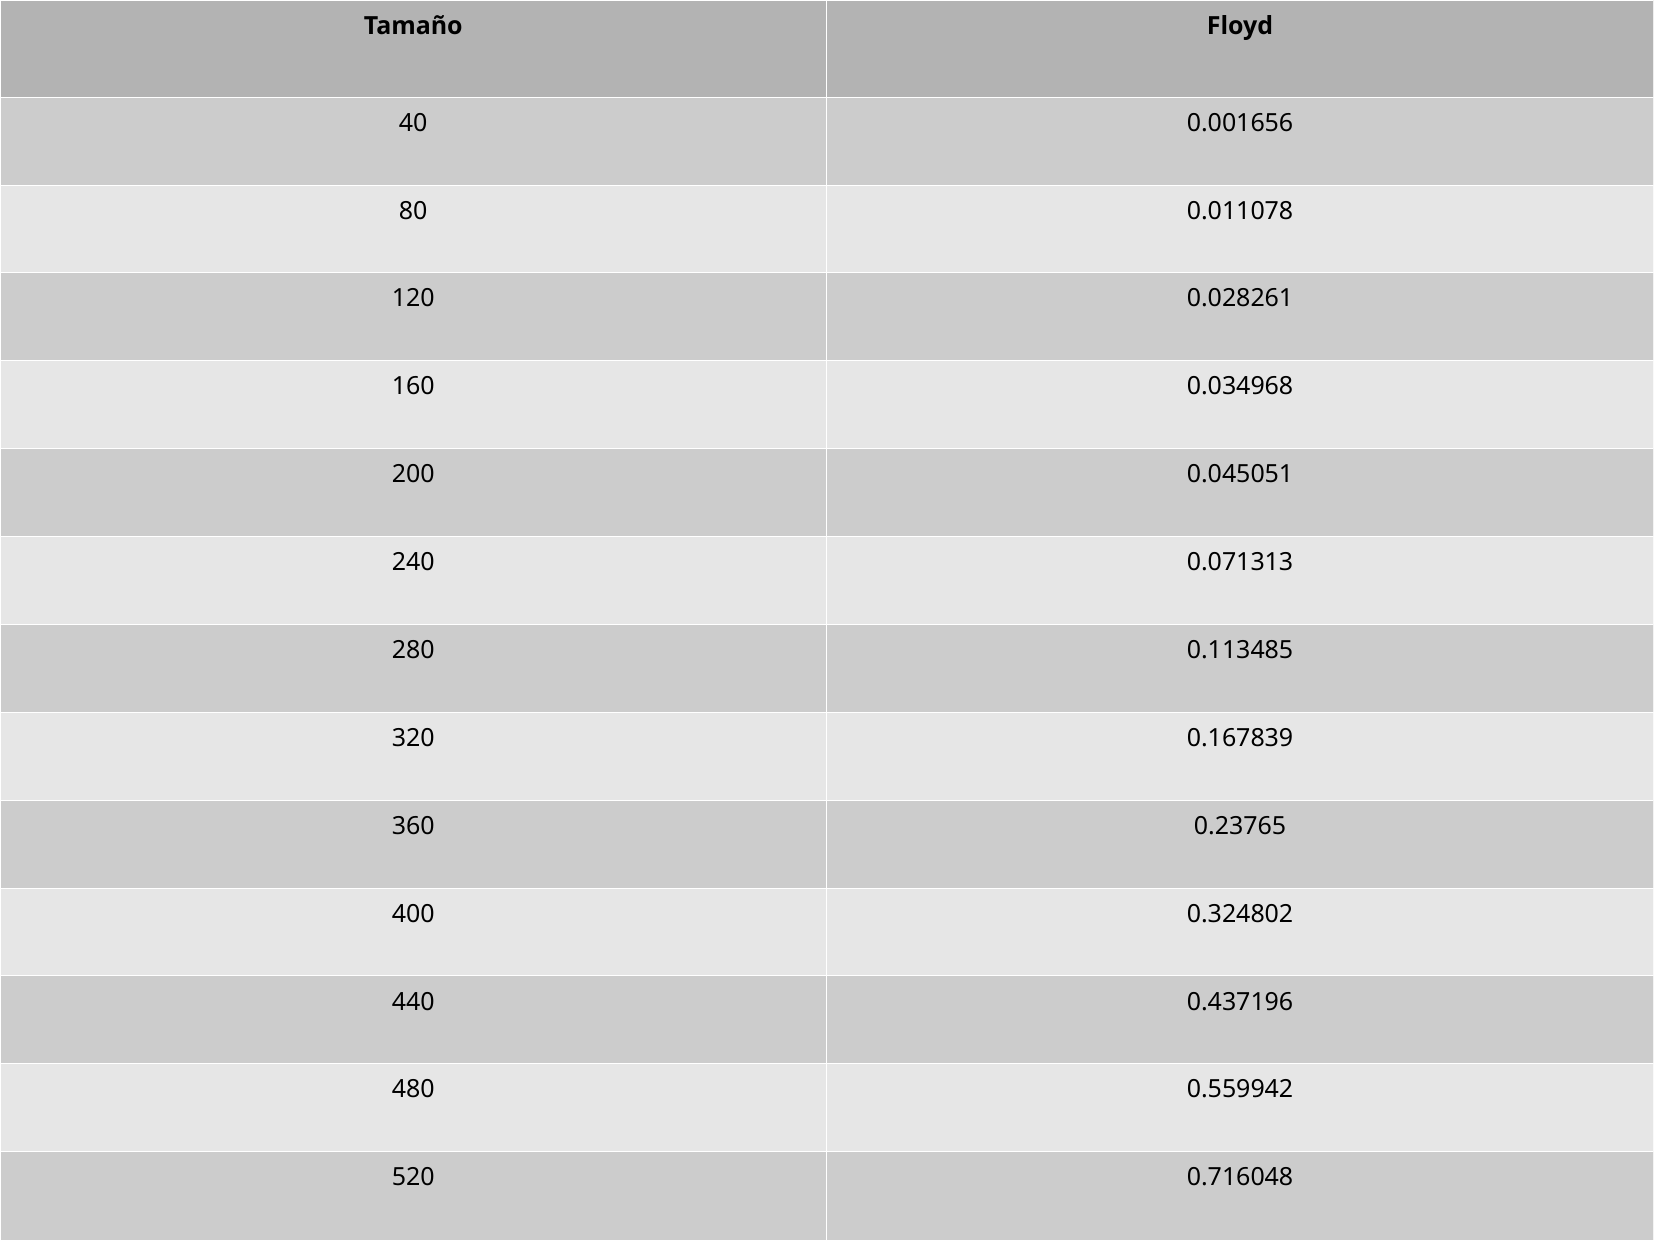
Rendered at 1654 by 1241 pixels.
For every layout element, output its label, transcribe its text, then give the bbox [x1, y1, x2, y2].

table_cell 280 [1, 625, 826, 712]
table_cell 0.167839 [827, 713, 1653, 800]
table_cell 80 [1, 186, 826, 272]
table_cell 0.011078 [827, 186, 1653, 272]
table_cell 400 [1, 889, 826, 975]
table_cell 0.437196 [827, 976, 1653, 1063]
table_cell 520 [1, 1152, 826, 1240]
table_cell 360 [1, 801, 826, 888]
table_cell 240 [1, 537, 826, 624]
table_cell 0.559942 [827, 1064, 1653, 1151]
table_cell 320 [1, 713, 826, 800]
table_cell 0.028261 [827, 273, 1653, 360]
table_cell 40 [1, 98, 826, 185]
table_cell 0.113485 [827, 625, 1653, 712]
table_cell 0.071313 [827, 537, 1653, 624]
table_header Floyd [827, 1, 1653, 97]
table_cell 440 [1, 976, 826, 1063]
table_cell 160 [1, 361, 826, 448]
table_cell 200 [1, 449, 826, 536]
table_cell 0.324802 [827, 889, 1653, 975]
table_cell 0.034968 [827, 361, 1653, 448]
table_cell 0.23765 [827, 801, 1653, 888]
table_cell 0.716048 [827, 1152, 1653, 1240]
table_cell 120 [1, 273, 826, 360]
table_cell 0.045051 [827, 449, 1653, 536]
table_header Tamaño [1, 1, 826, 97]
table_cell 0.001656 [827, 98, 1653, 185]
table_cell 480 [1, 1064, 826, 1151]
